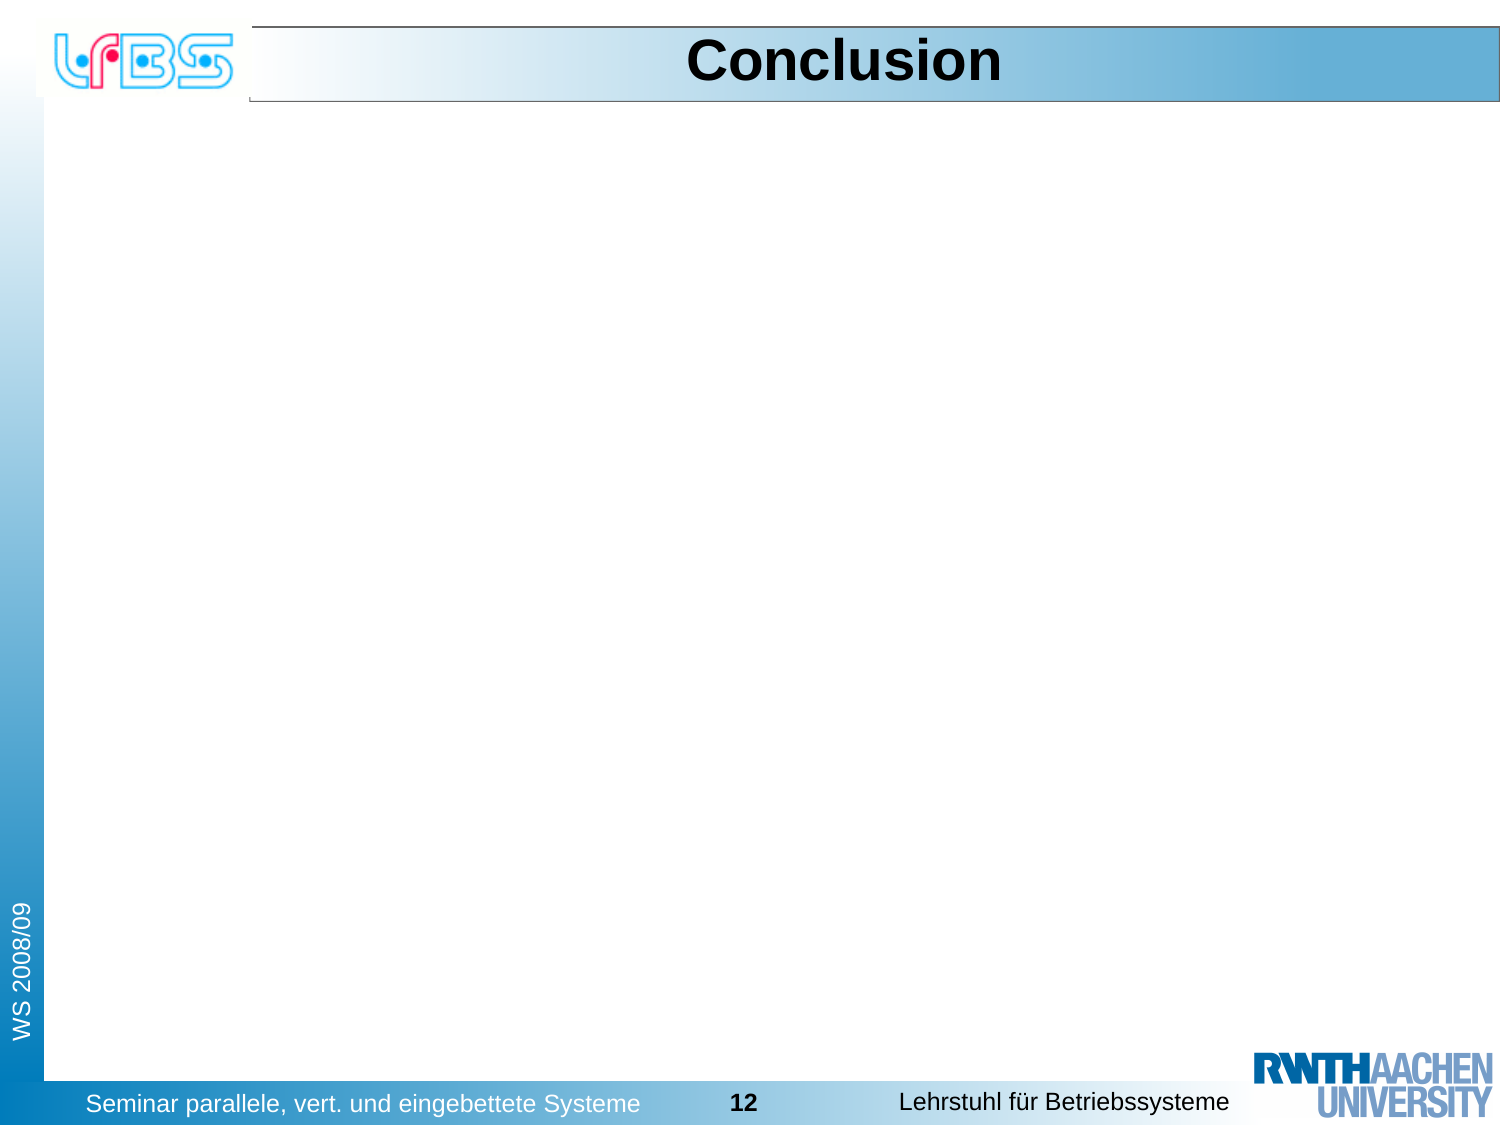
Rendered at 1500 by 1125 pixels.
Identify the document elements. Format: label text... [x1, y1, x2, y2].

title Conclusion [242, 0, 1447, 139]
picture [1254, 1052, 1493, 1118]
picture [36, 18, 242, 97]
